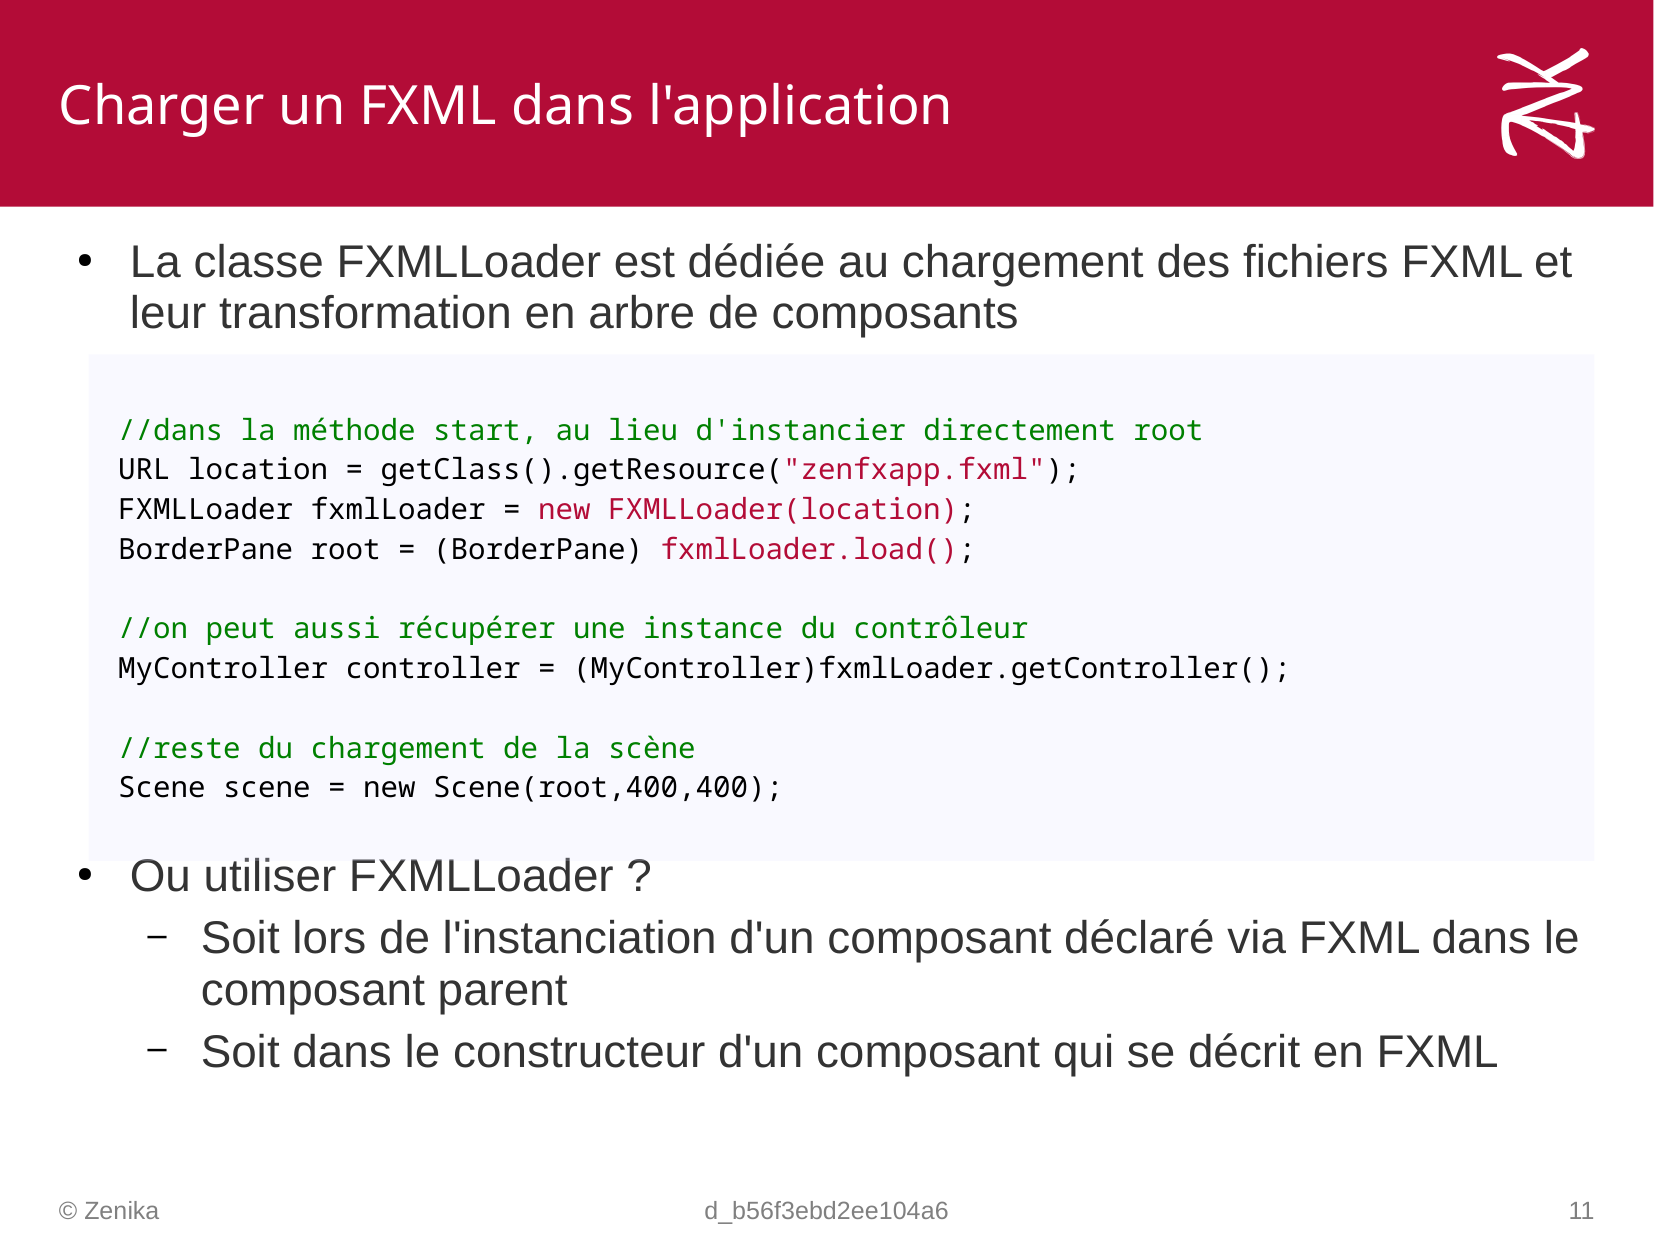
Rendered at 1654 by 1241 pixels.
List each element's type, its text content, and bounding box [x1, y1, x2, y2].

list La classe FXMLLoader est dédiée au chargement des fichiers FXML et leur transformation en arbre de composants Ou utiliser FXMLLoader ? Soit lors de l'instanciation d'un composant déclaré via FXML dans le composant parent Soit dans le constructeur d'un composant qui se décrit en FXML [59, 236, 1595, 1163]
text_box //dans la méthode start, au lieu d'instancier directement root URL location = getClass().getResource("zenfxapp.fxml"); FXMLLoader fxmlLoader = new FXMLLoader(location); BorderPane root = (BorderPane) fxmlLoader.load(); //on peut aussi récupérer une instance du contrôleur MyController controller = (MyController)fxmlLoader.getController(); //reste du chargement de la scène Scene scene = new Scene(root,400,400); [88, 354, 1595, 795]
title Charger un FXML dans l'application [59, 29, 1595, 178]
